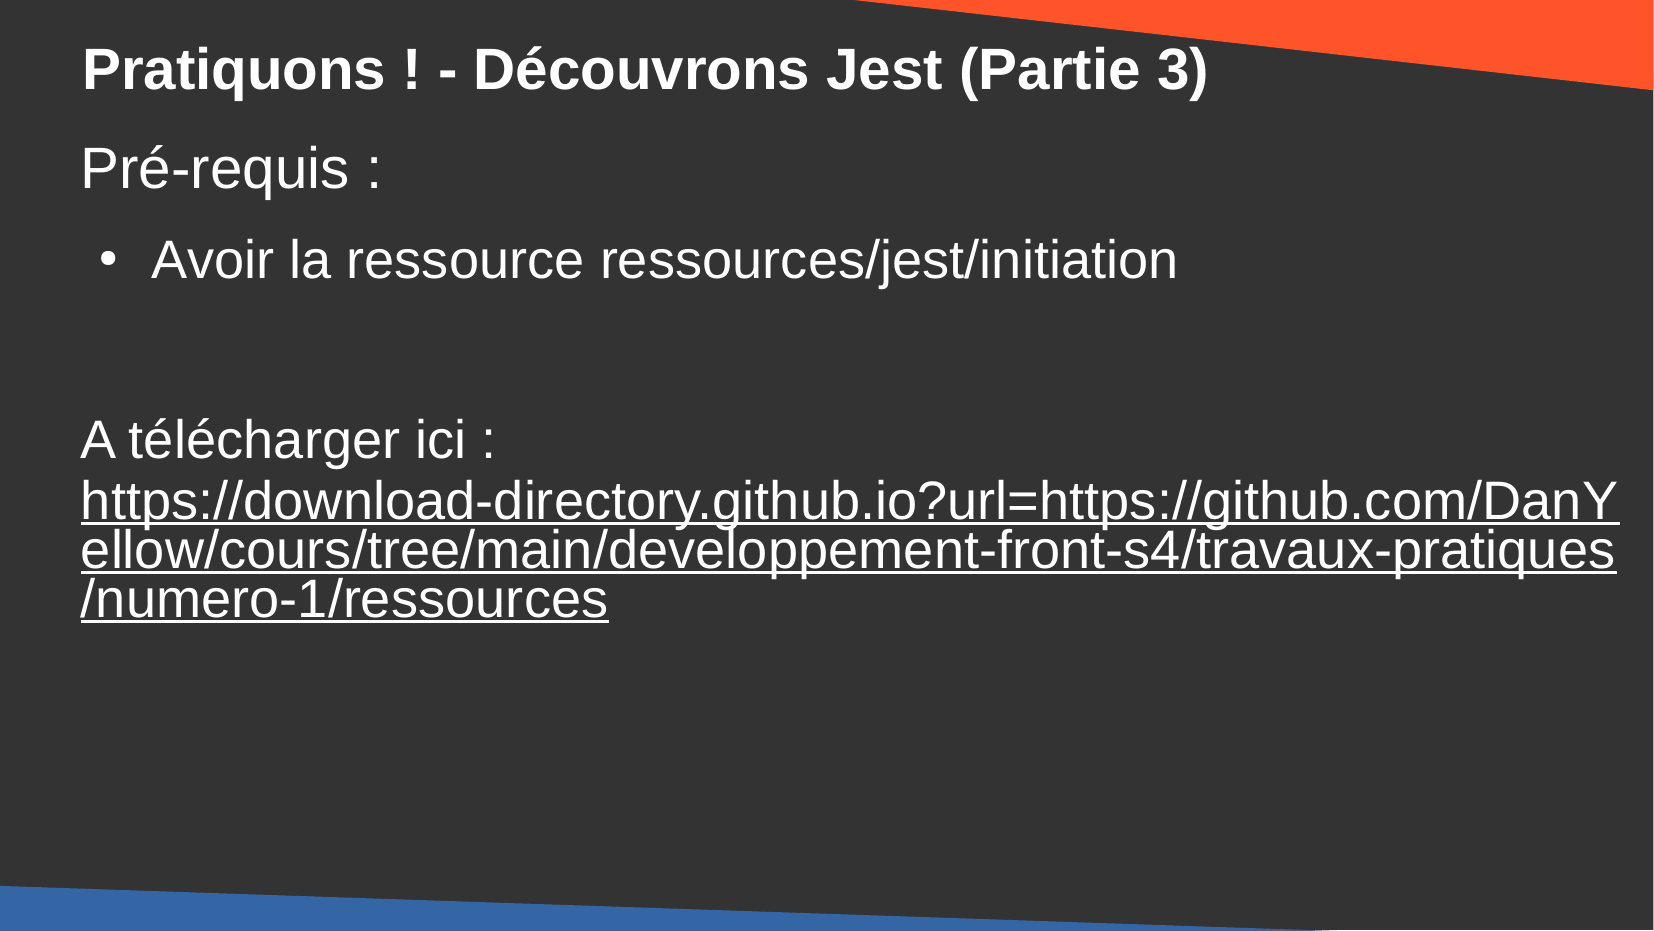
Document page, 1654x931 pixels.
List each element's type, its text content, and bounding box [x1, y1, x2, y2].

text_box [0, 885, 1337, 931]
list Pré-requis : Avoir la ressource ressources/jest/initiation A télécharger ici : https://download-directory.github.io?url=https://github.com/DanYellow/cours/tree/main/developpement-front-s4/travaux-pratiques/numero-1/ressources [80, 135, 1620, 721]
text_box [854, 0, 1654, 91]
title Pratiquons ! - Découvrons Jest (Partie 3) [82, 37, 1571, 114]
